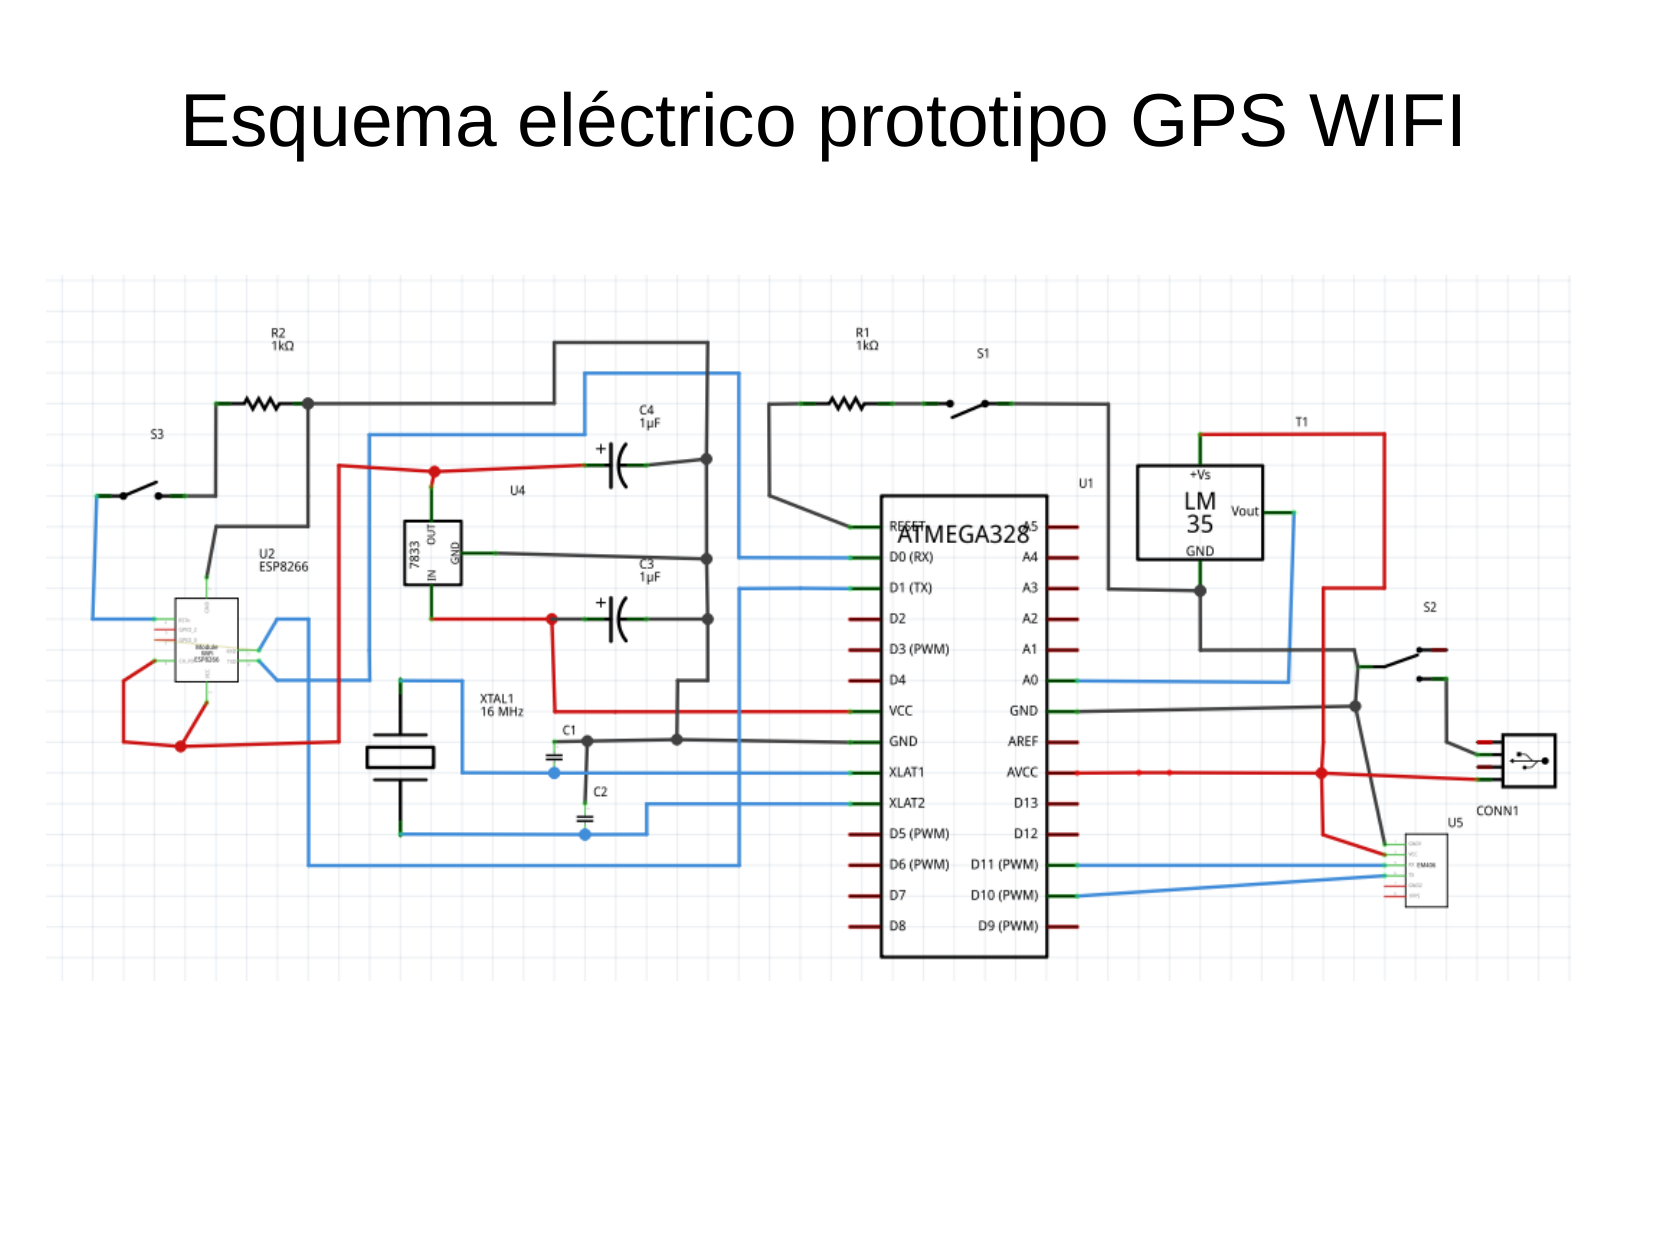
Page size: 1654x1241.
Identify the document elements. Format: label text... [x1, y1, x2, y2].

text_box Esquema eléctrico prototipo GPS WIFI [165, 70, 1630, 254]
picture [46, 275, 1571, 981]
